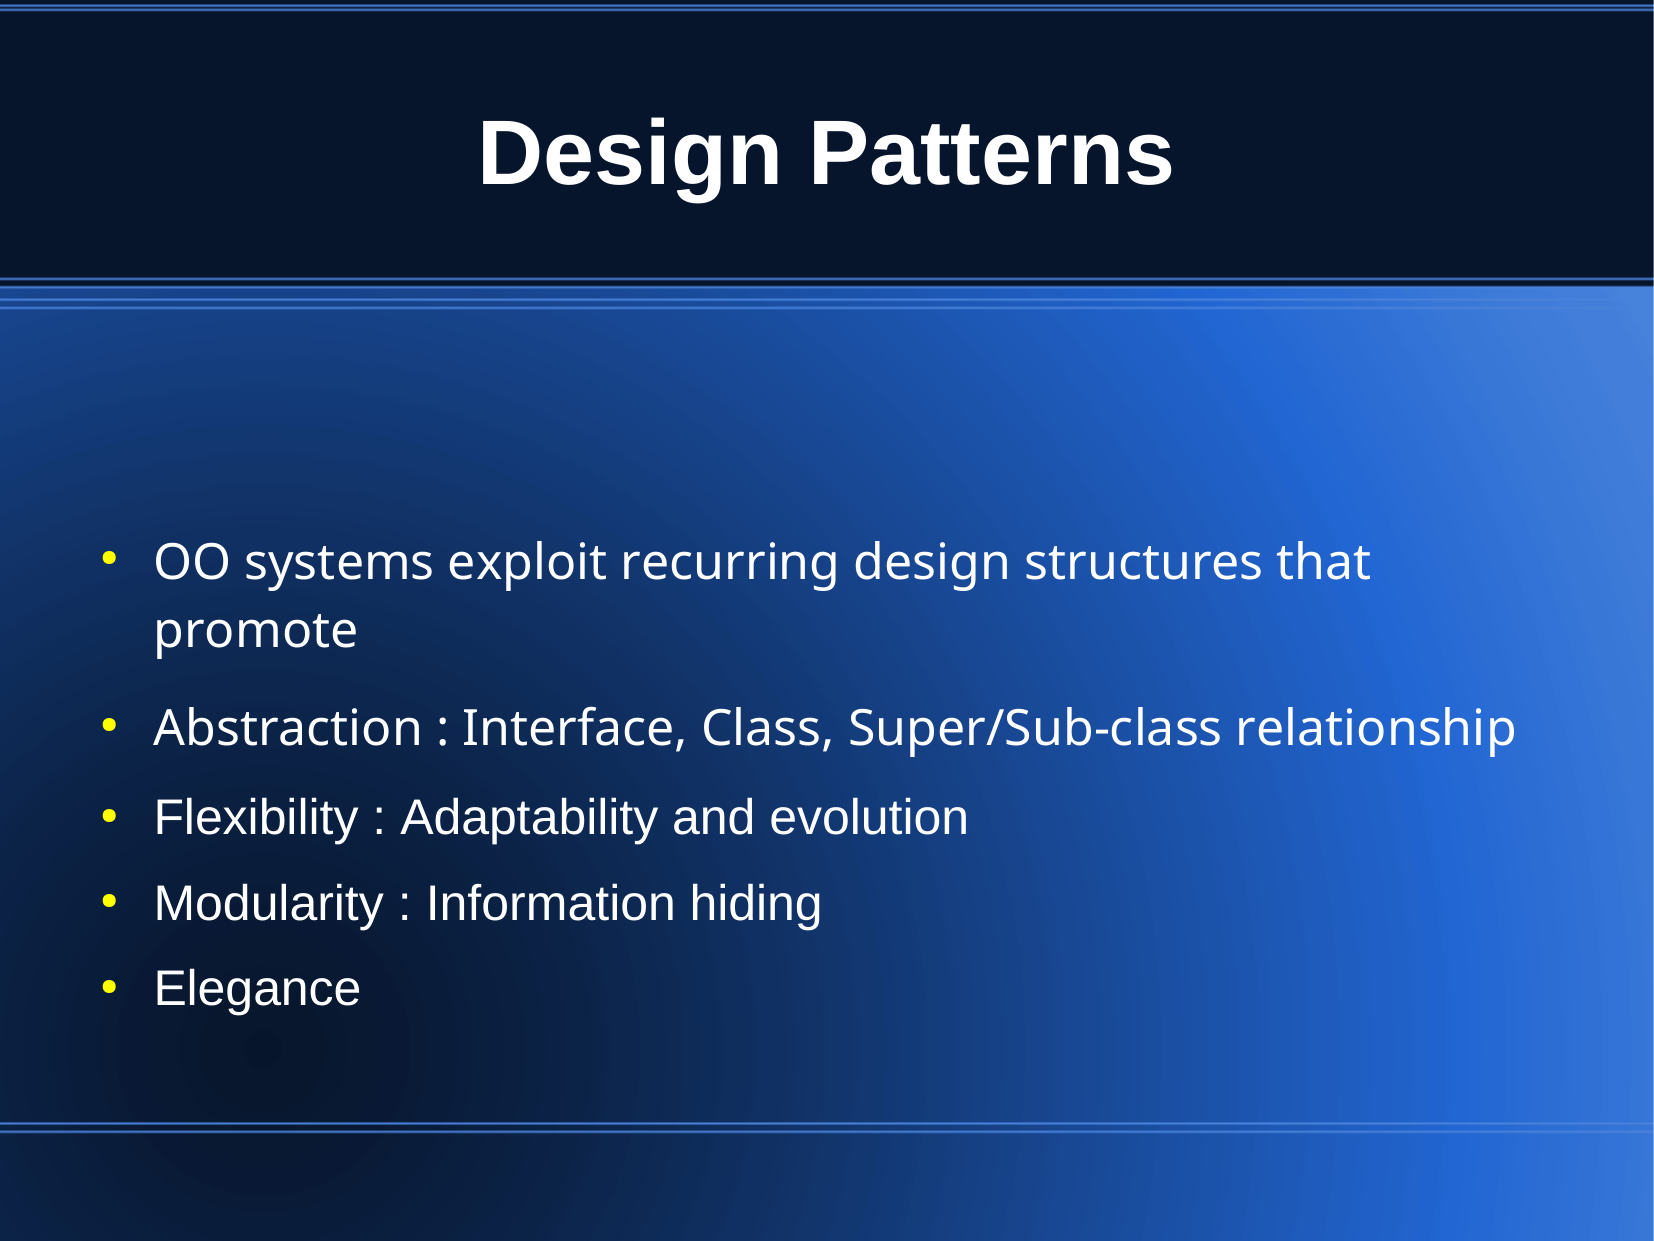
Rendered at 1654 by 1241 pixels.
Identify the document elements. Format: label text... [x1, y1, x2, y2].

list OO systems exploit recurring design structures that promote Abstraction : Interface, Class, Super/Sub-class relationship Flexibility : Adaptability and evolution Modularity : Information hiding Elegance [82, 355, 1571, 1058]
picture [0, 0, 1654, 1241]
title Design Patterns [82, 49, 1571, 257]
